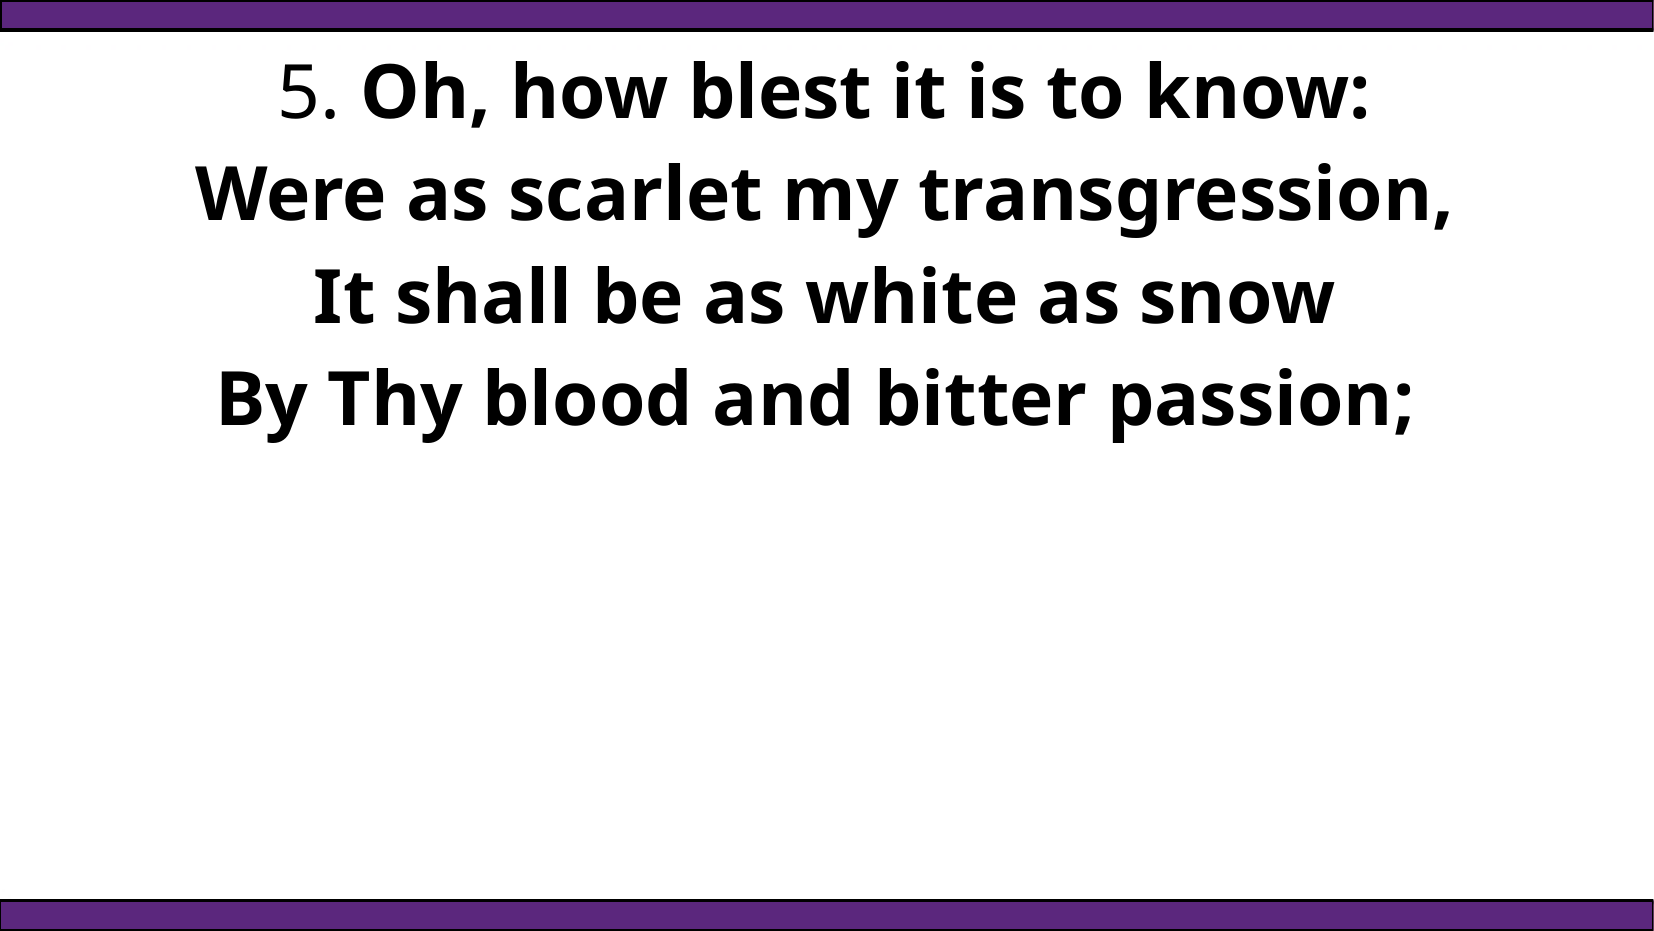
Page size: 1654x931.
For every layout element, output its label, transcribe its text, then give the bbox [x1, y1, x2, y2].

picture [0, 31, 1654, 900]
text_box [0, 900, 1654, 931]
text_box 5. Oh, how blest it is to know: Were as scarlet my transgression, It shall be as white as snow By Thy blood and bitter passion; [60, 30, 1591, 445]
text_box [0, 0, 1654, 31]
